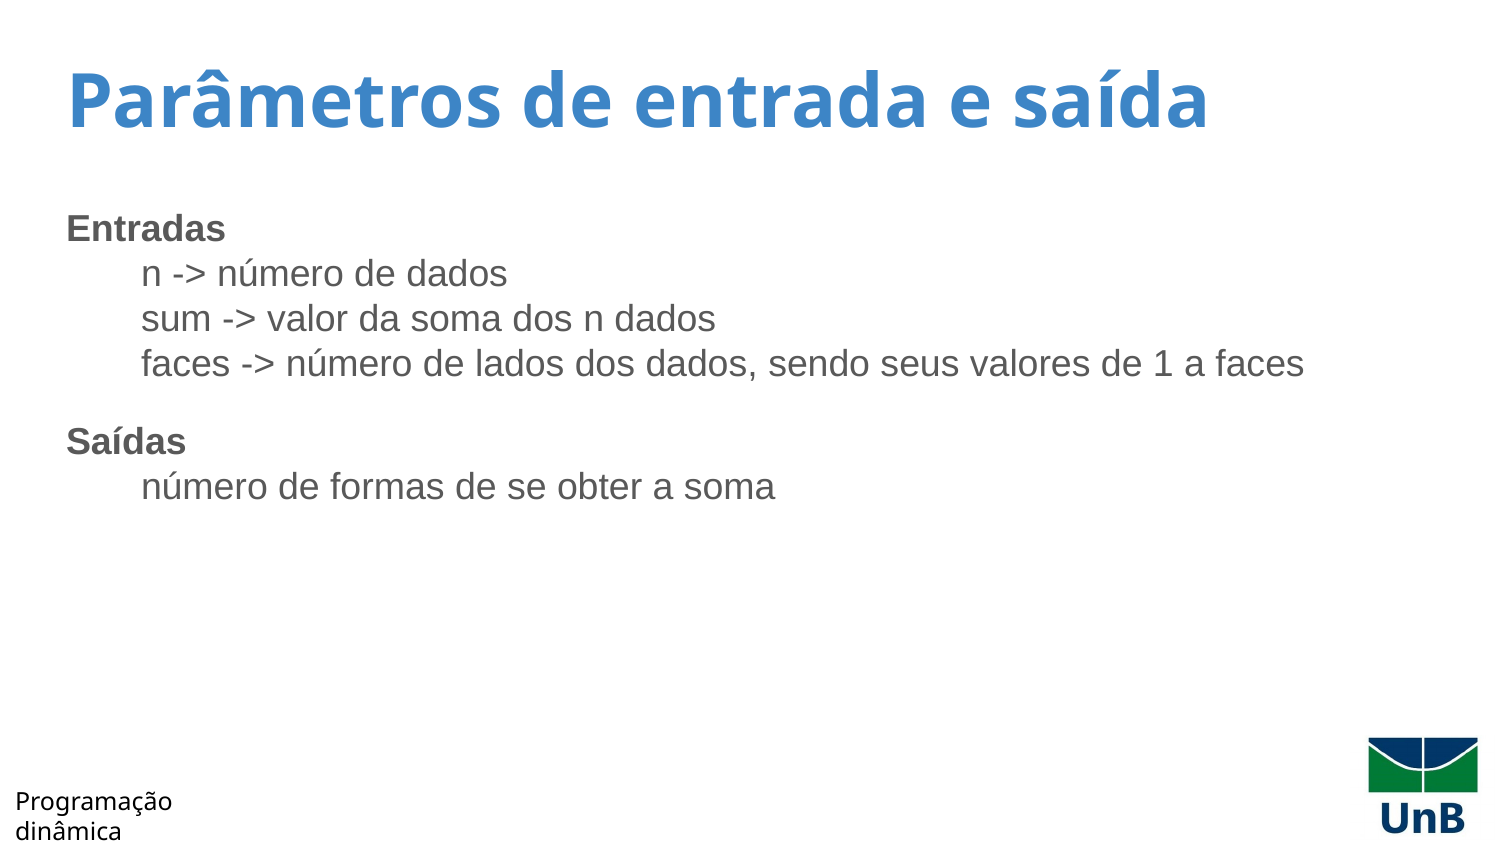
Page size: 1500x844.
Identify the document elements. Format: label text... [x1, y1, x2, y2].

title Parâmetros de entrada e saída [51, 37, 1449, 157]
picture [1350, 735, 1495, 840]
text_box Programação dinâmica [0, 792, 290, 840]
list Entradas n -> número de dados sum -> valor da soma dos n dados faces -> número de lados dos dados, sendo seus valores de 1 a faces Saídas número de formas de se obter a soma [51, 189, 1449, 736]
